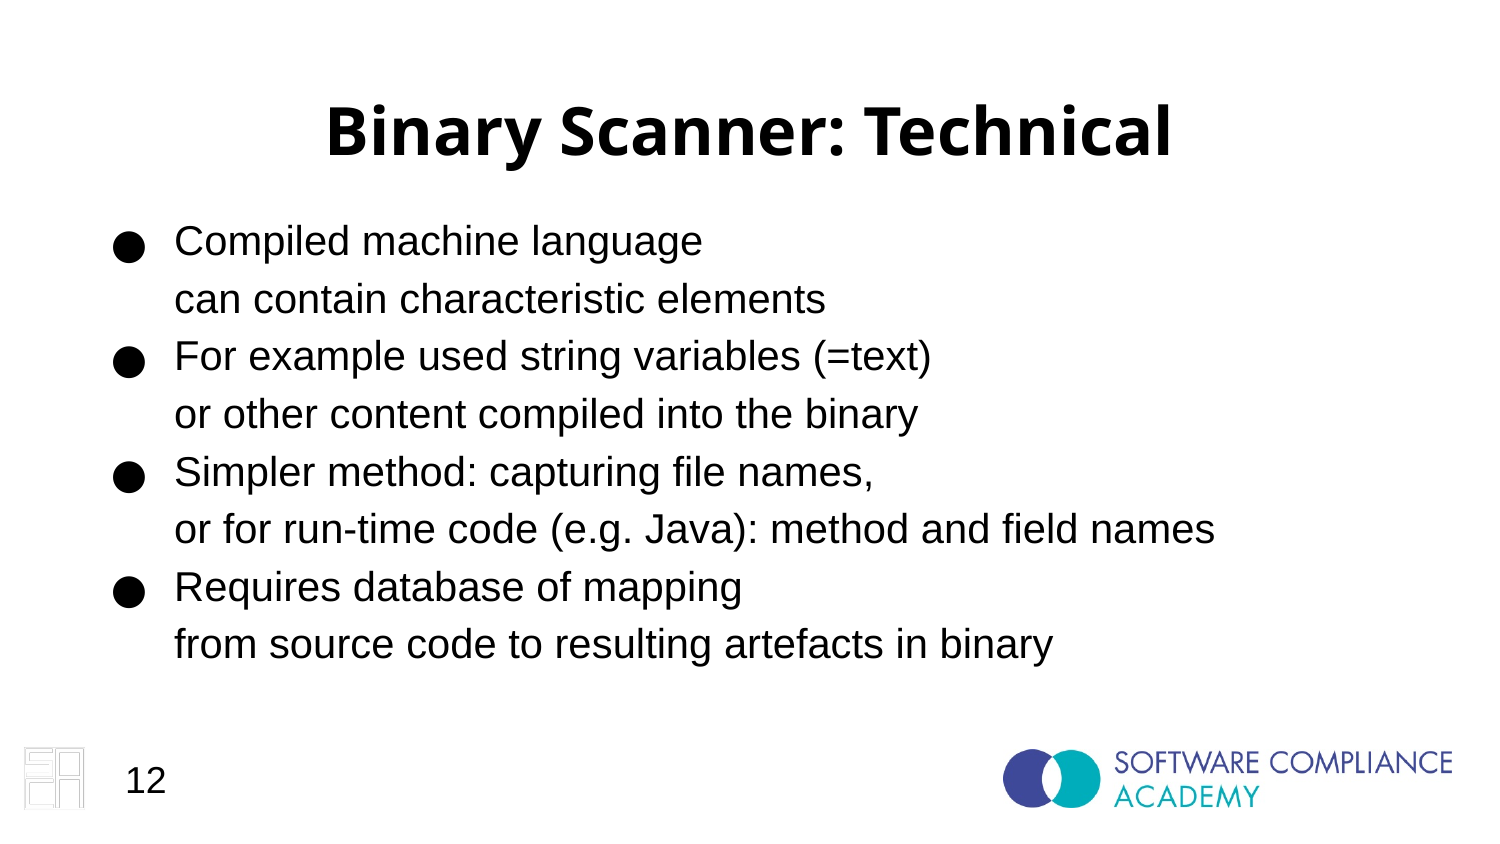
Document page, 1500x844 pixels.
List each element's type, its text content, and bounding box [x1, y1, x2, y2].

picture [23, 746, 86, 811]
text_box Compiled machine language can contain characteristic elements For example used string variables (=text) or other content compiled into the binary Simpler method: capturing file names, or for run-time code (e.g. Java): method and field names Requires database of mapping from source code to resulting artefacts in binary [88, 199, 1447, 753]
picture [1003, 749, 1452, 808]
text_box Binary Scanner: Technical [74, 39, 1425, 169]
